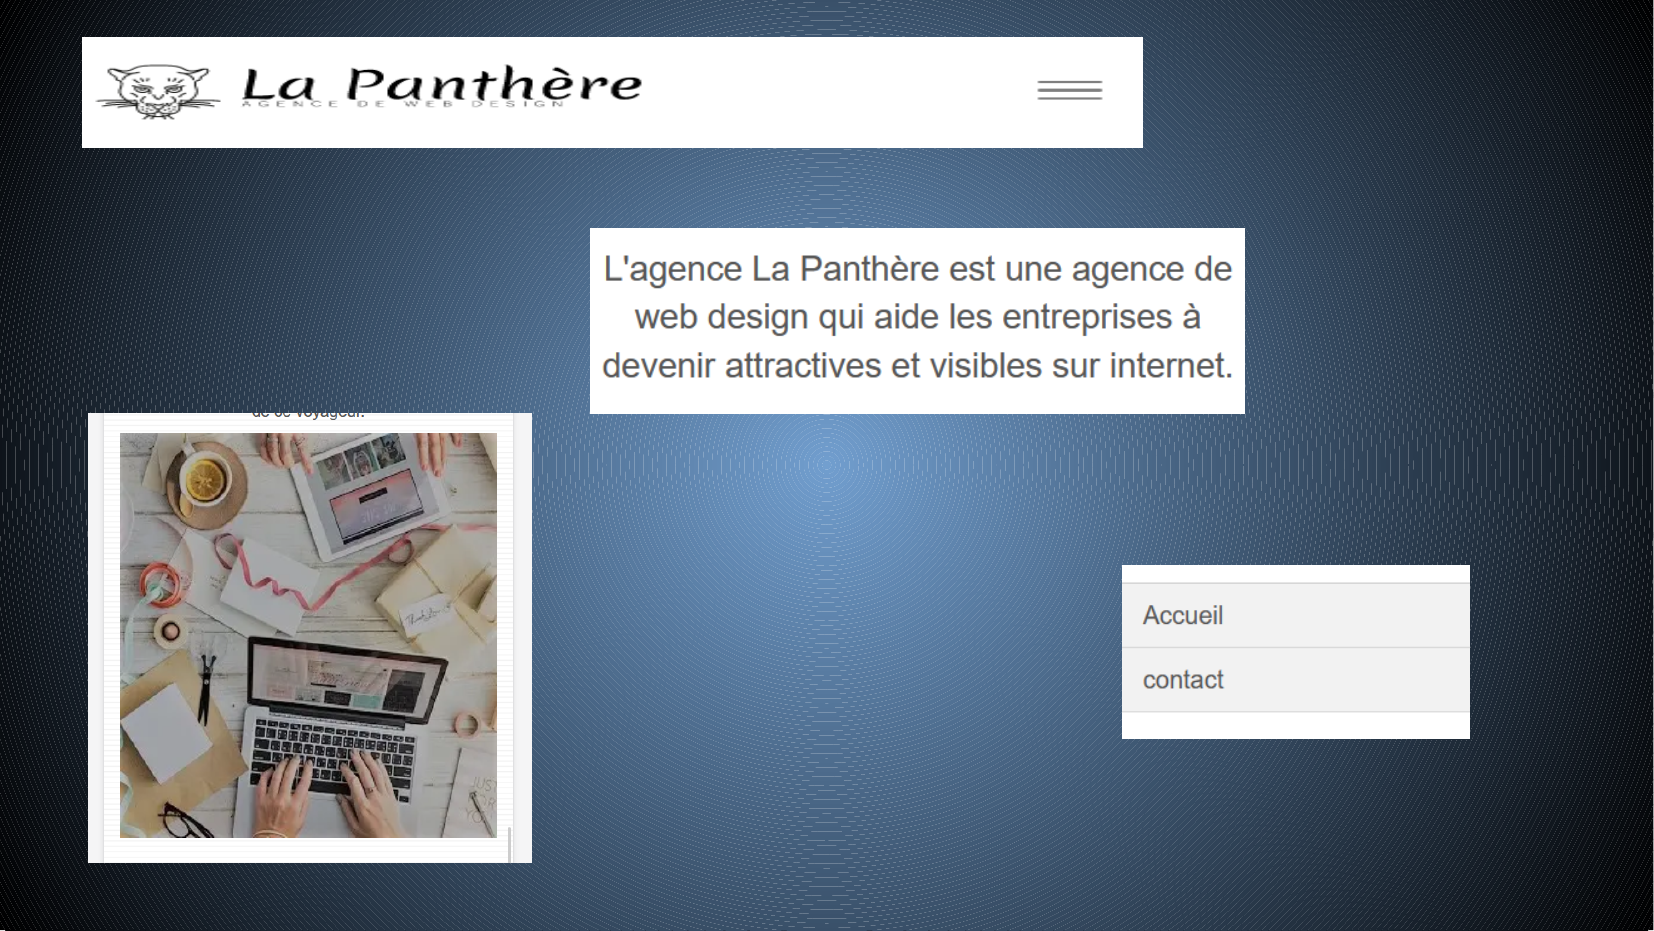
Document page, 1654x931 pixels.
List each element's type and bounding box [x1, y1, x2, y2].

picture [590, 228, 1245, 414]
picture [88, 413, 532, 863]
picture [1122, 565, 1470, 739]
picture [82, 37, 1143, 148]
